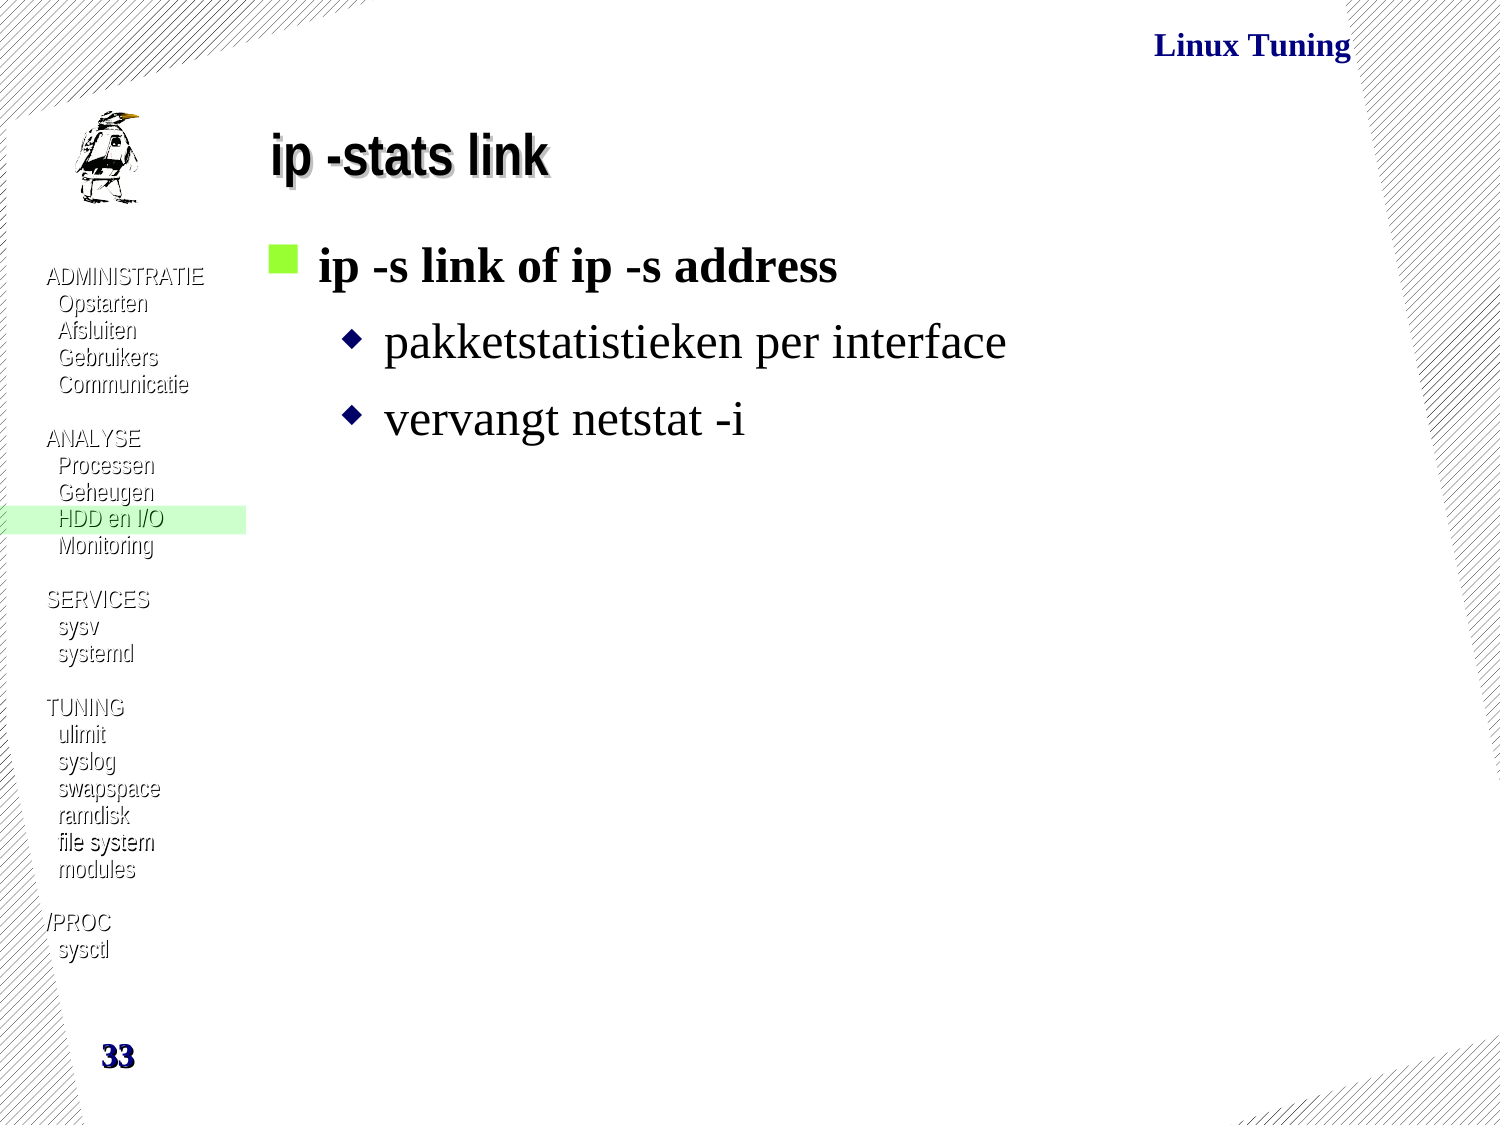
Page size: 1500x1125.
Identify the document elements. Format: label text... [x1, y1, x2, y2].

text_box [0, 505, 247, 535]
picture [57, 105, 143, 206]
title ip -stats link [270, 41, 1500, 250]
list ip -s link of ip -s address pakketstatistieken per interface vervangt netstat -i [264, 229, 1486, 882]
